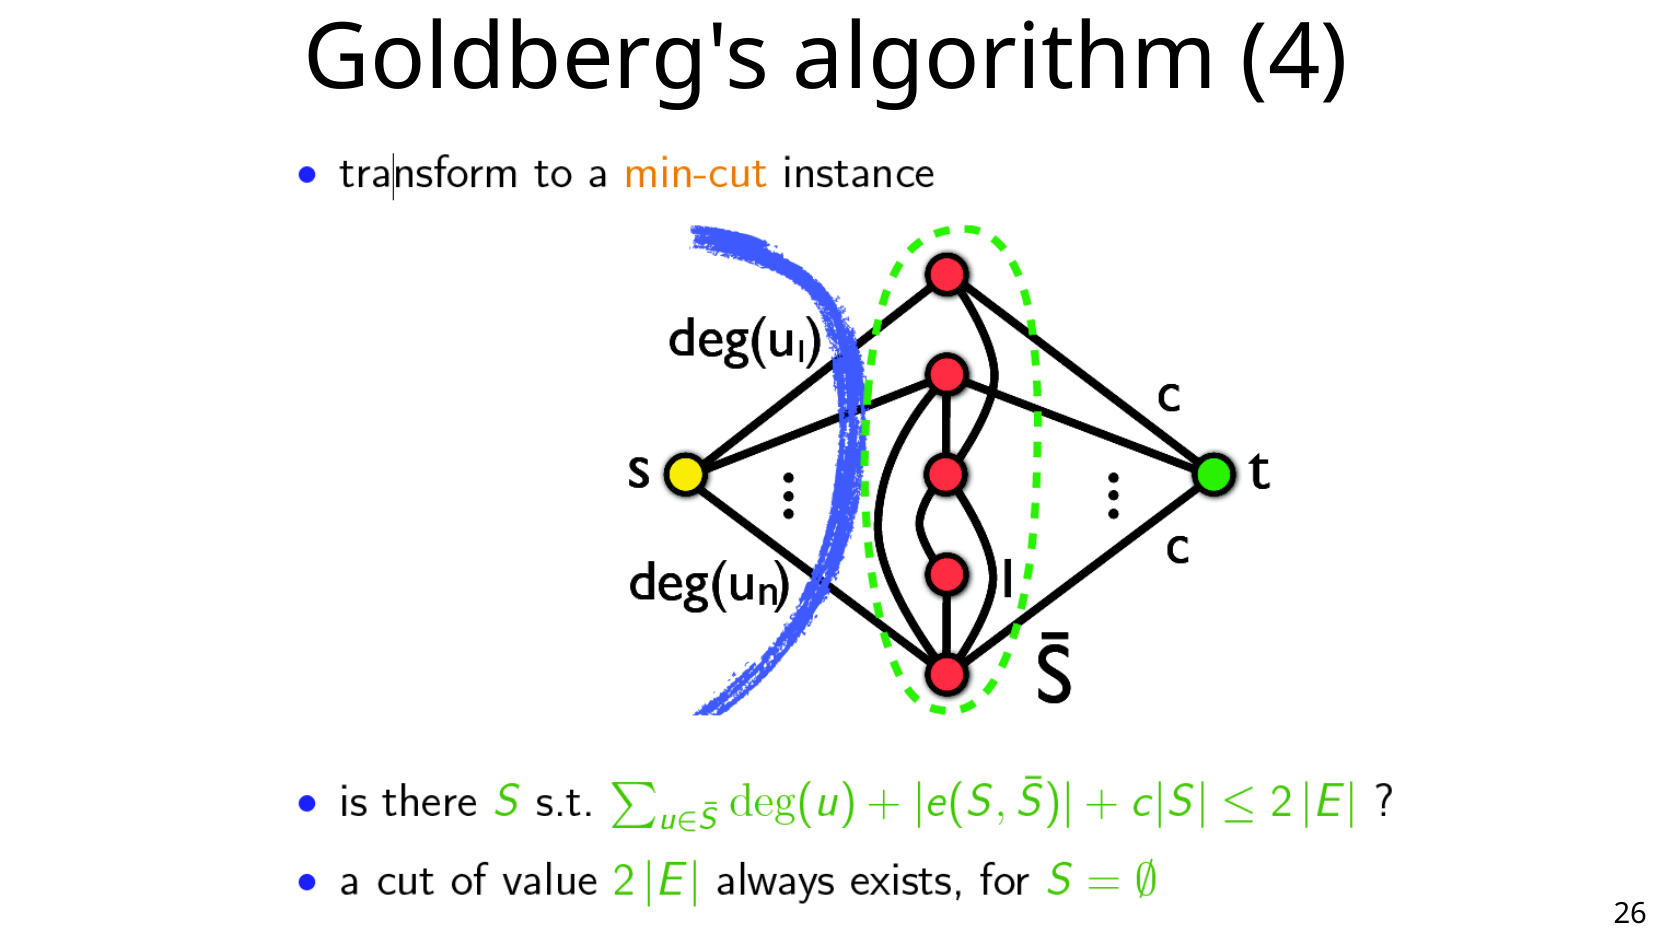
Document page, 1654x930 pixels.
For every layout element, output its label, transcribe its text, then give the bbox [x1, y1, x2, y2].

title Goldberg's algorithm (4) [82, 1, 1571, 105]
picture [267, 127, 1452, 921]
